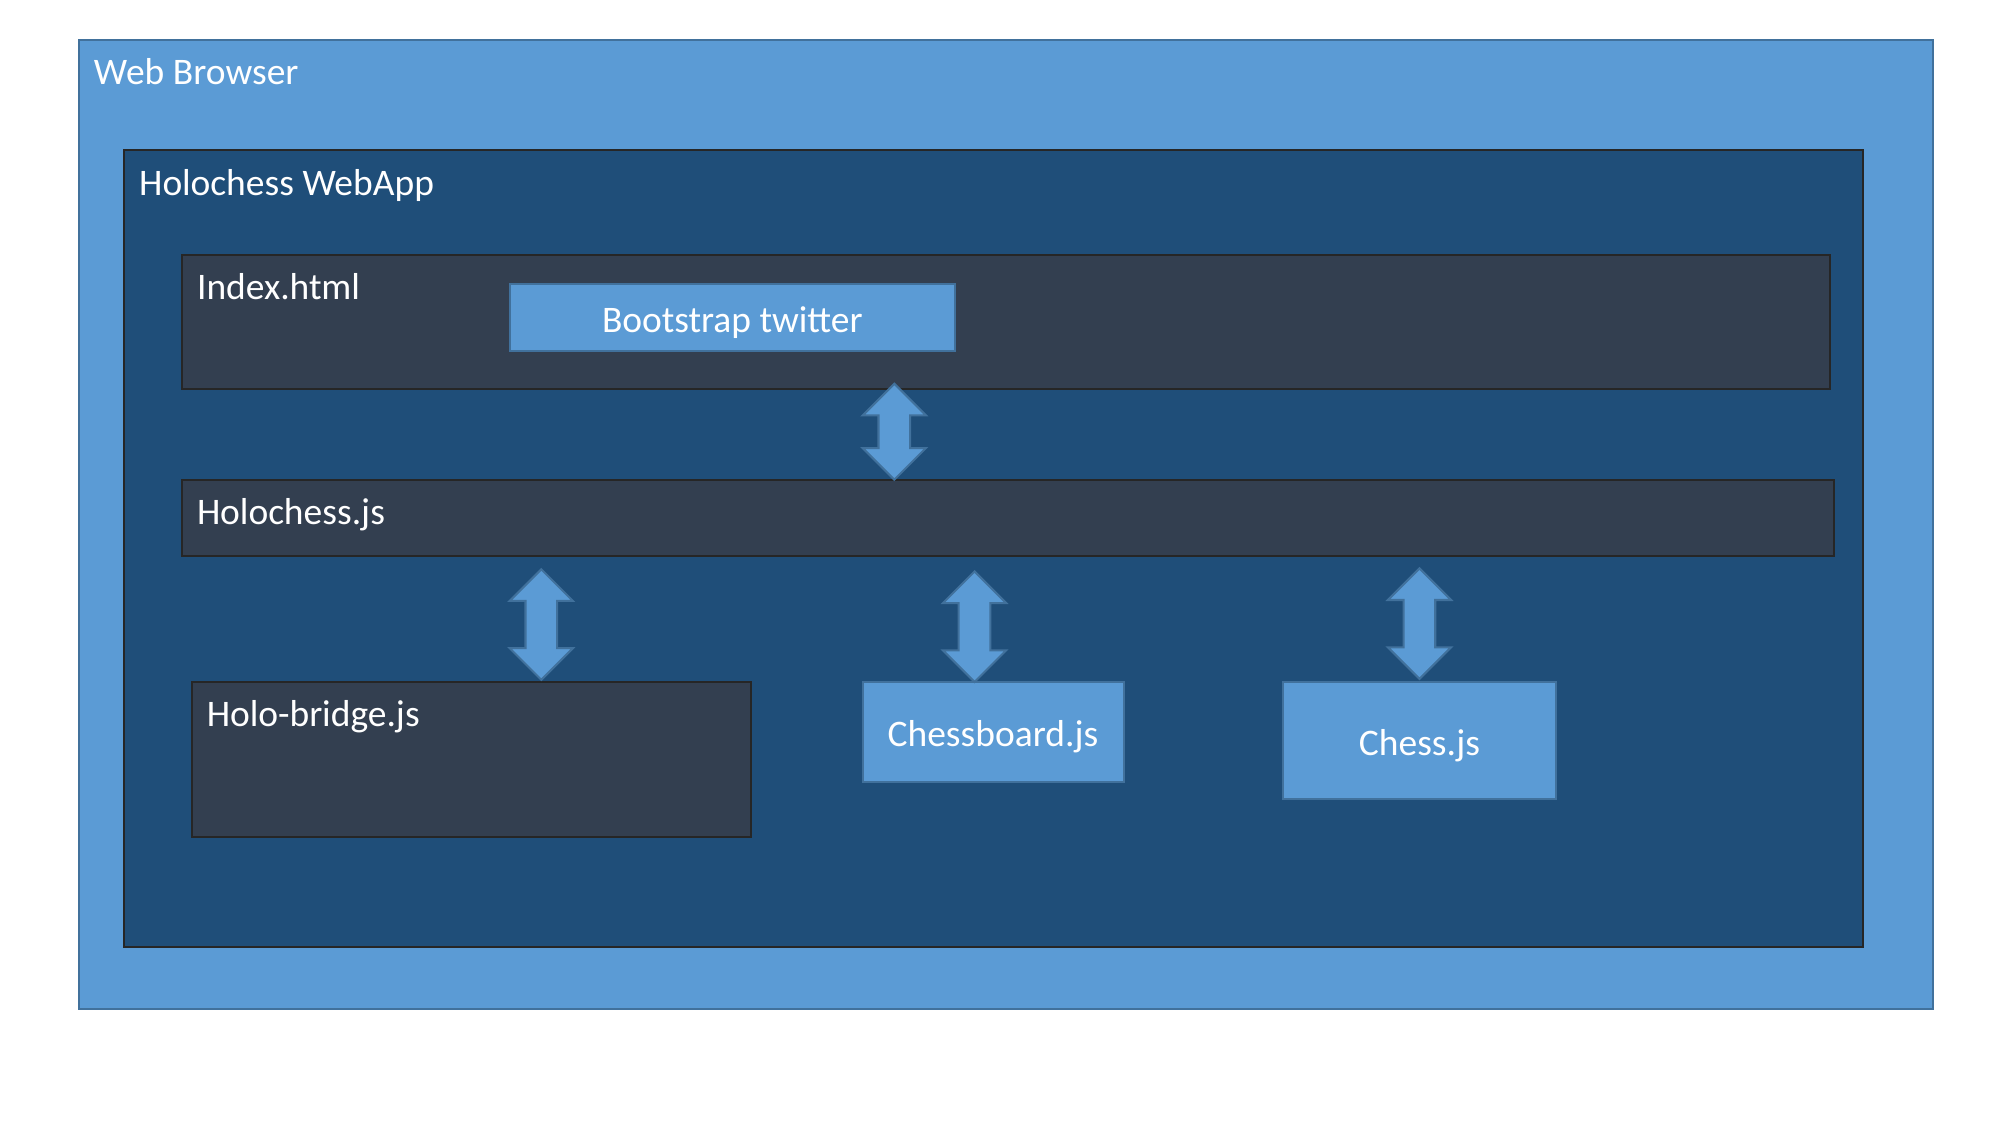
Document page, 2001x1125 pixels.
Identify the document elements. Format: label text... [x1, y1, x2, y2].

text_box Chessboard.js [863, 682, 1124, 782]
text_box Holo-bridge.js [192, 682, 751, 837]
text_box [509, 569, 573, 680]
text_box Web Browser [79, 40, 1933, 1009]
text_box [862, 383, 926, 480]
text_box Chess.js [1283, 682, 1556, 799]
text_box [942, 571, 1007, 682]
text_box [1387, 568, 1452, 679]
text_box Holochess.js [182, 480, 1834, 556]
text_box Bootstrap twitter [510, 284, 955, 351]
text_box Index.html [182, 255, 1830, 389]
text_box Holochess WebApp [124, 150, 1863, 947]
